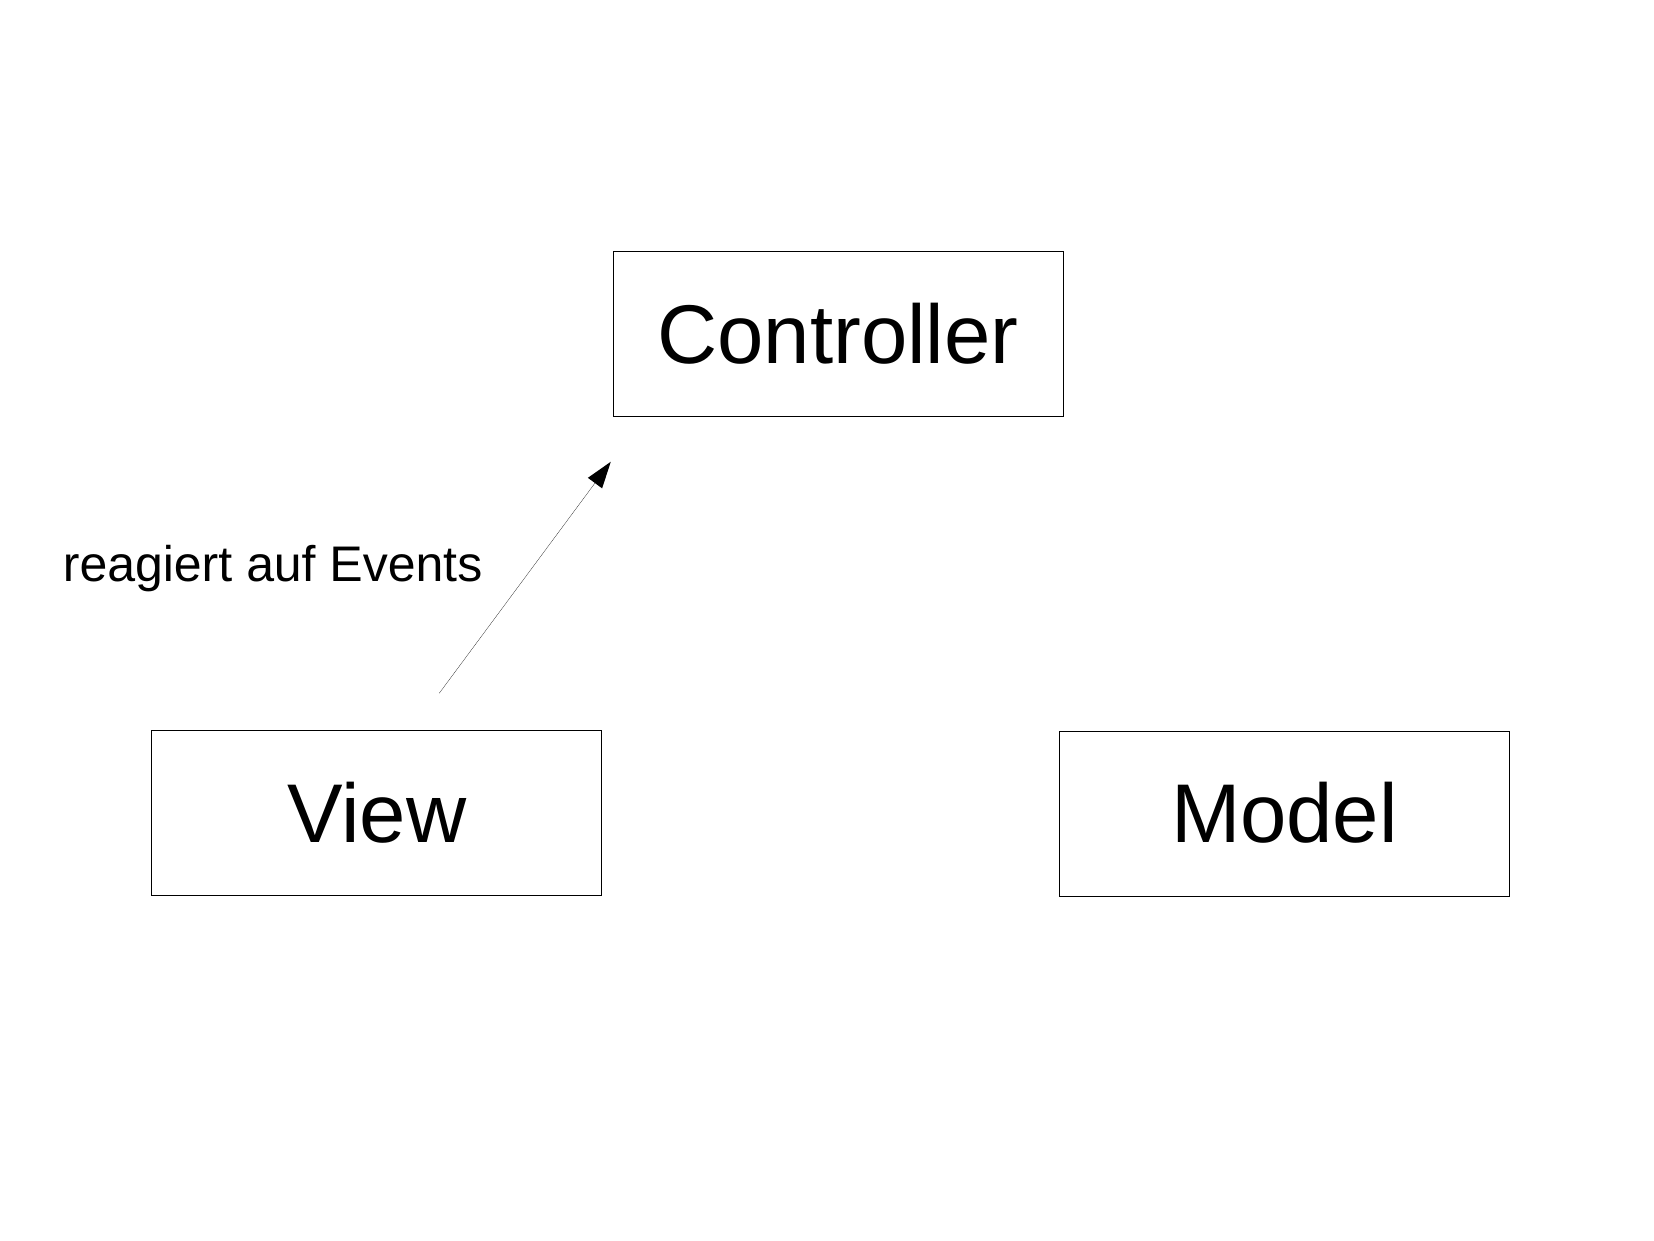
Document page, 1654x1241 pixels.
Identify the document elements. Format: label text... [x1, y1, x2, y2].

text_box Model [1059, 731, 1510, 897]
text_box View [151, 730, 602, 896]
text_box reagiert auf Events [48, 528, 498, 600]
text_box Controller [613, 251, 1064, 417]
